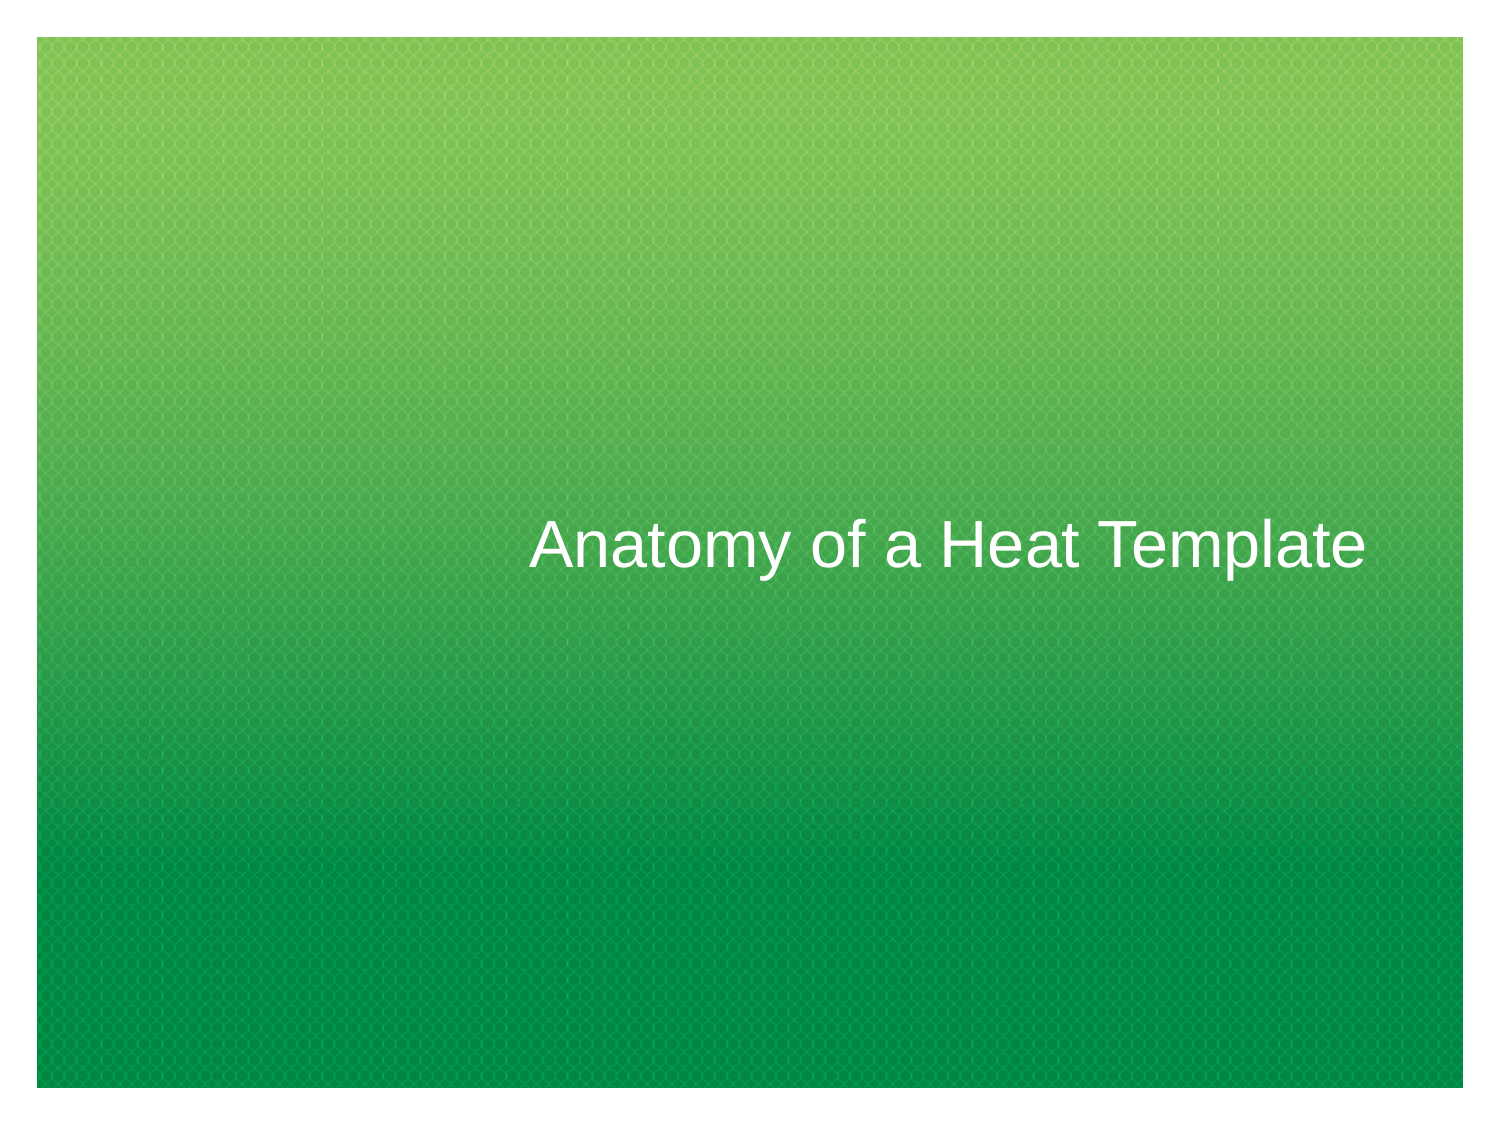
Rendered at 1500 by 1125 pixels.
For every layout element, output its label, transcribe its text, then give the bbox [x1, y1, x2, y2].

title Anatomy of a Heat Template [135, 450, 1369, 638]
picture [37, 37, 1463, 1088]
